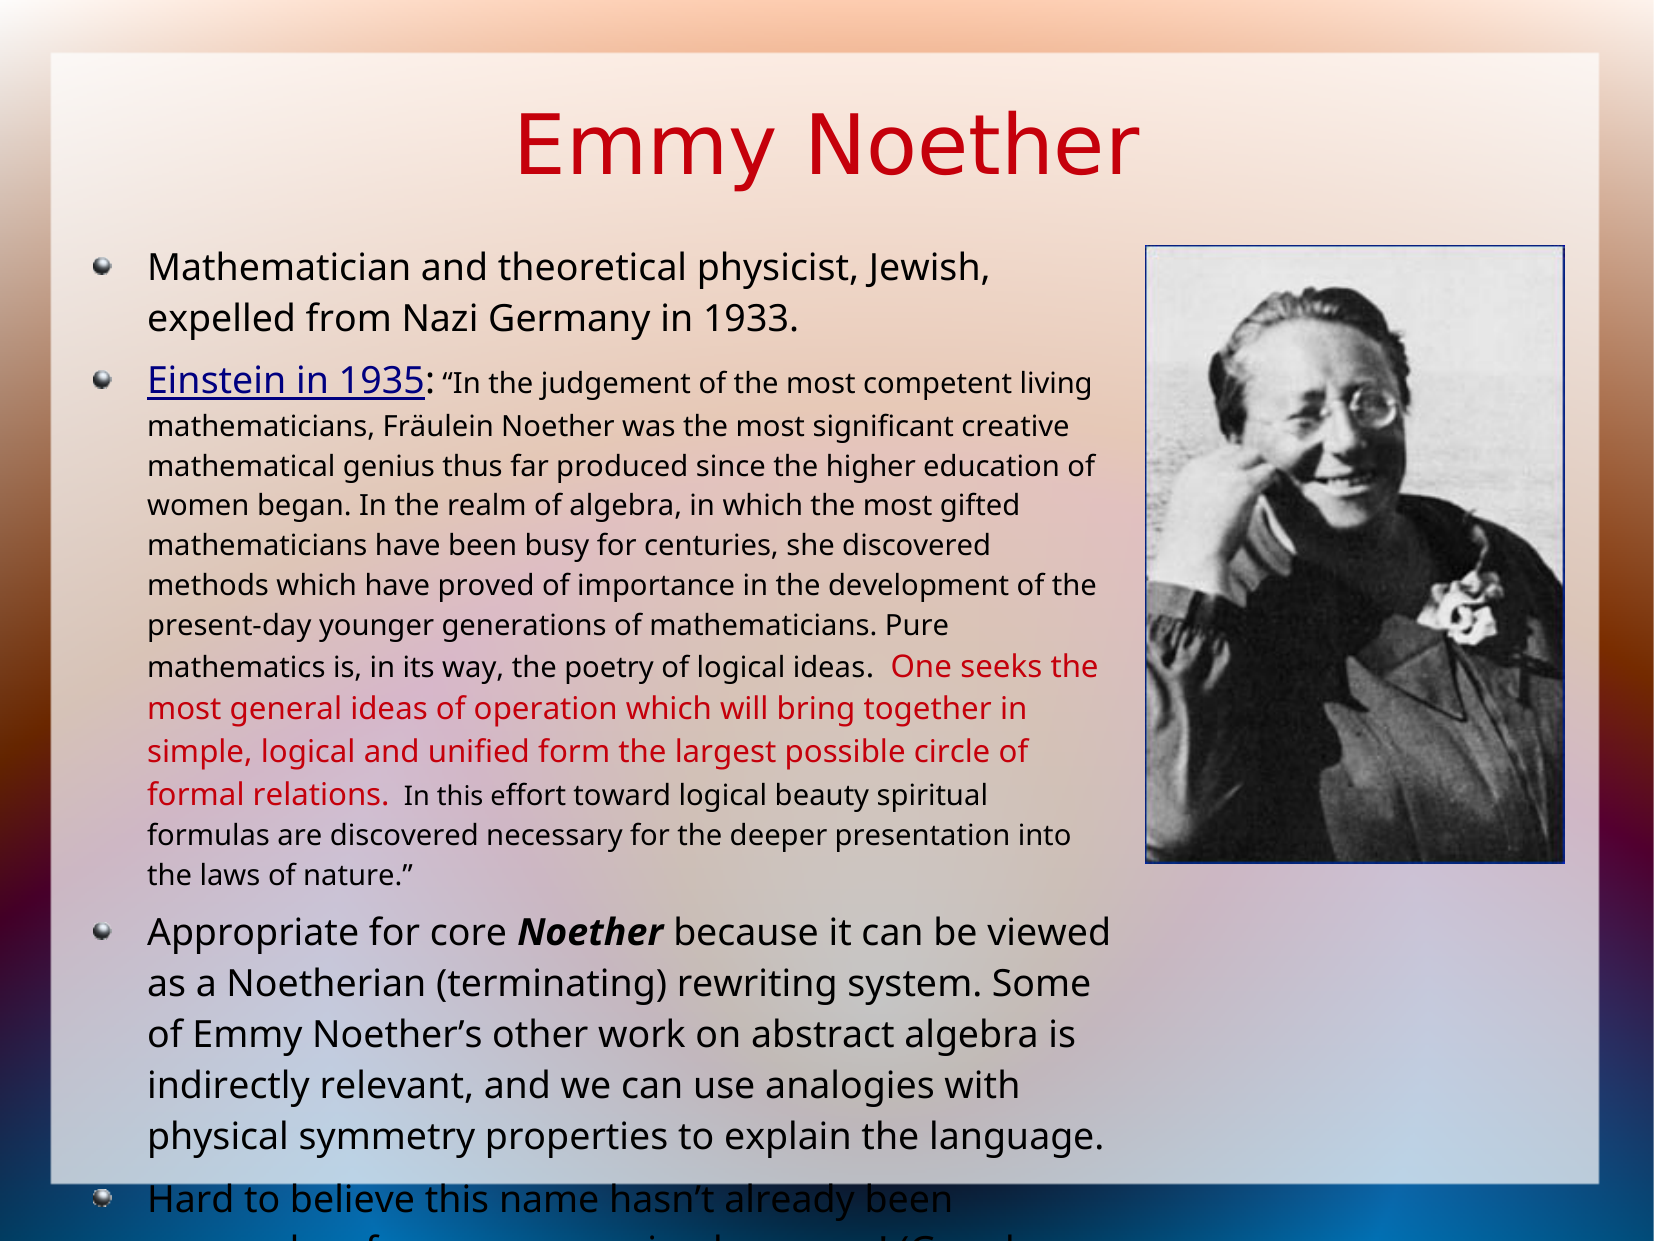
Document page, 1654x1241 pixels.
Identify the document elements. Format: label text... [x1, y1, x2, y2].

list Mathematician and theoretical physicist, Jewish, expelled from Nazi Germany in 1933. Einstein in 1935: “In the judgement of the most competent living mathematicians, Fräulein Noether was the most significant creative mathematical genius thus far produced since the higher education of women began. In the realm of algebra, in which the most gifted mathematicians have been busy for centuries, she discovered methods which have proved of importance in the development of the present-day younger generations of mathematicians. Pure mathematics is, in its way, the poetry of logical ideas. One seeks the most general ideas of operation which will bring together in simple, logical and unified form the largest possible circle of formal relations. In this effort toward logical beauty spiritual formulas are discovered necessary for the deeper presentation into the laws of nature.” Appropriate for core Noether because it can be viewed as a Noetherian (terminating) rewriting system. Some of Emmy Noether’s other work on abstract algebra is indirectly relevant, and we can use analogies with physical symmetry properties to explain the language. Hard to believe this name hasn’t already been snapped up for a programming language! (Google says not) [76, 240, 1116, 1102]
picture [0, 0, 1654, 1241]
title Emmy Noether [82, 55, 1571, 237]
